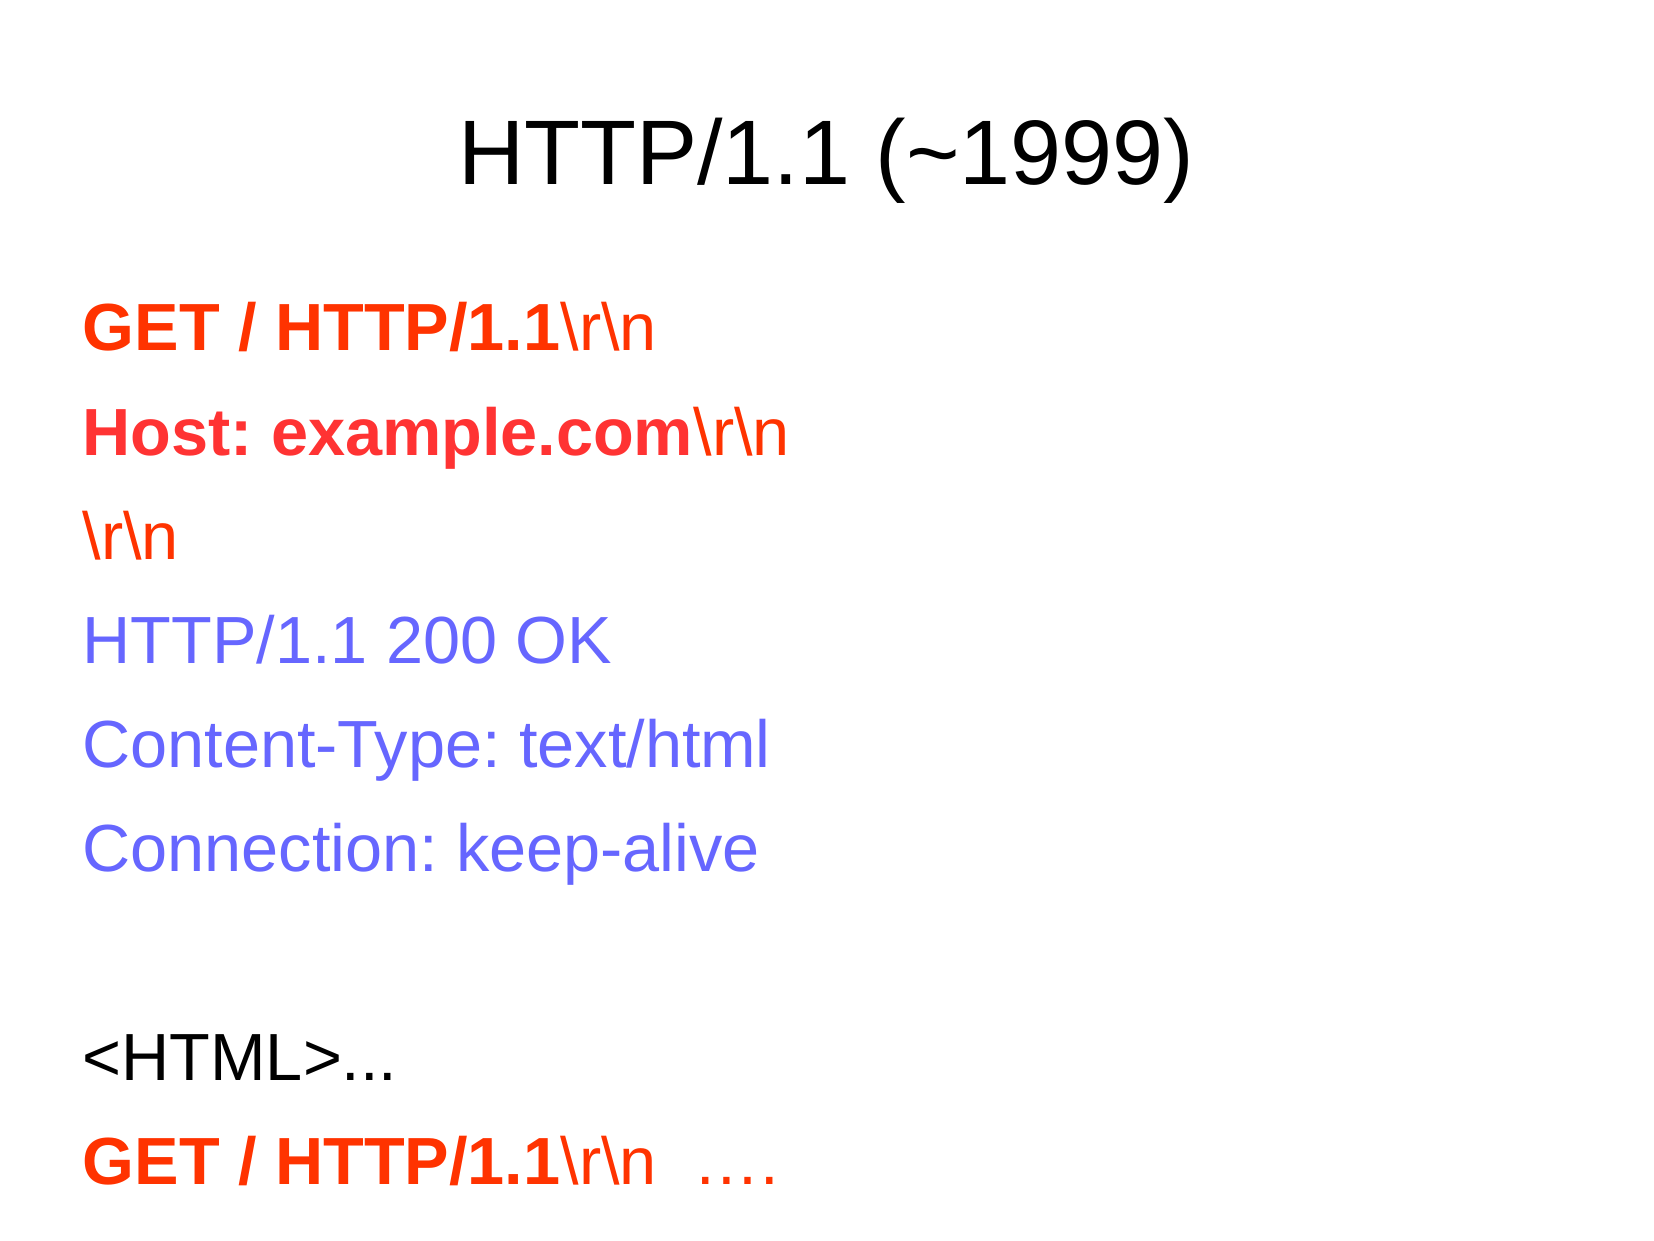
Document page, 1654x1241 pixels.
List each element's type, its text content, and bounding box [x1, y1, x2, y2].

title HTTP/1.1 (~1999) [82, 49, 1571, 257]
list GET / HTTP/1.1\r\n Host: example.com\r\n \r\n HTTP/1.1 200 OK Content-Type: text/html Connection: keep-alive <HTML>... GET / HTTP/1.1\r\n …. [82, 290, 1571, 1241]
